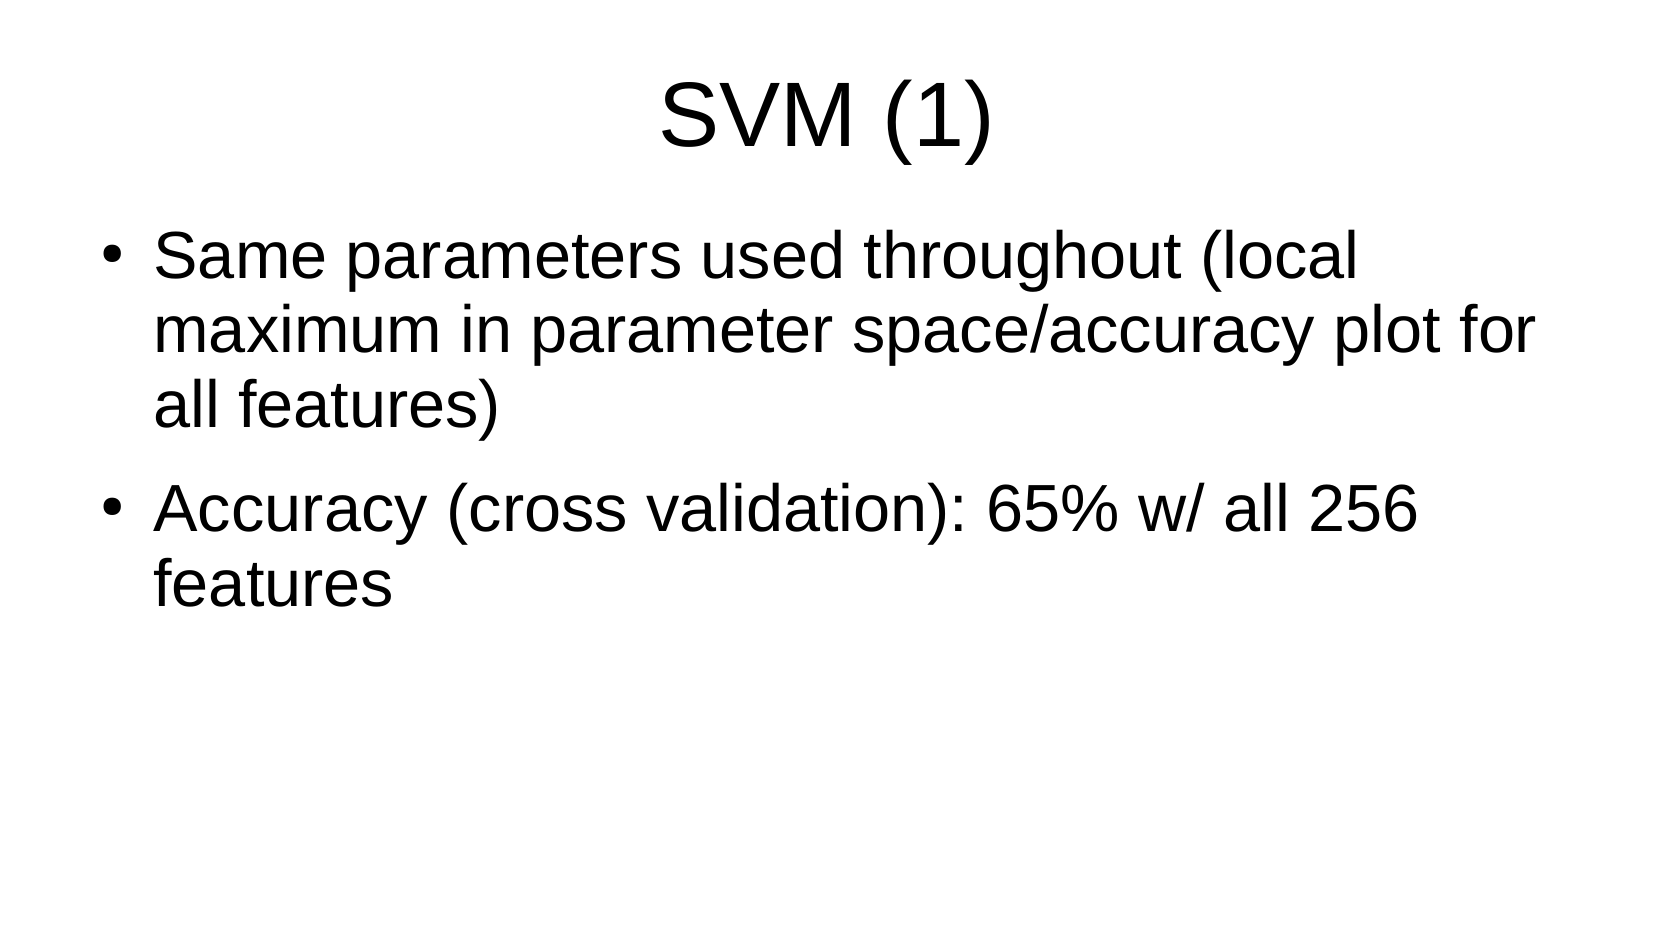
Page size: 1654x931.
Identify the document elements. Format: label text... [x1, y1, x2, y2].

title SVM (1) [82, 37, 1571, 193]
list Same parameters used throughout (local maximum in parameter space/accuracy plot for all features) Accuracy (cross validation): 65% w/ all 256 features [82, 217, 1571, 758]
